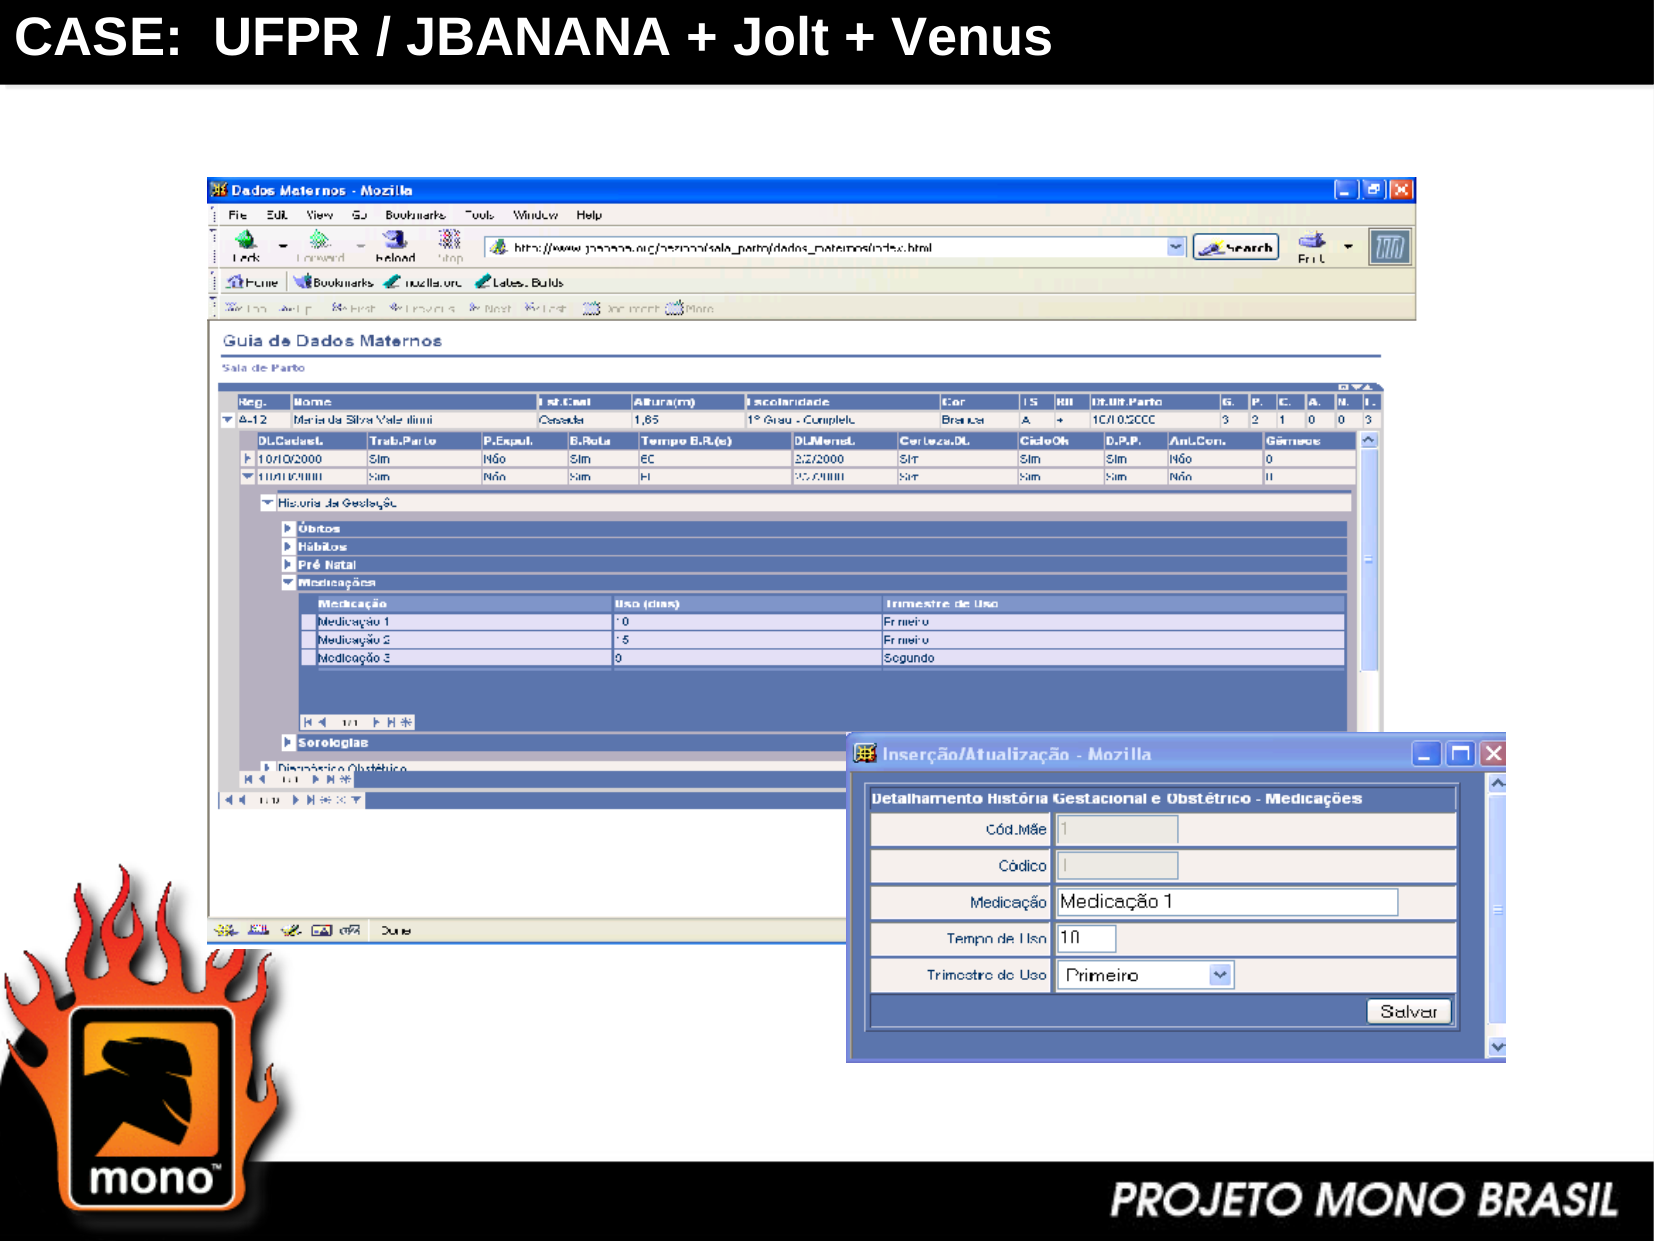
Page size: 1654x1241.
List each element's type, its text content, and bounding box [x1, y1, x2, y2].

title CASE: UFPR / JBANANA + Jolt + Venus [0, 0, 1501, 77]
picture [0, 85, 1654, 1241]
